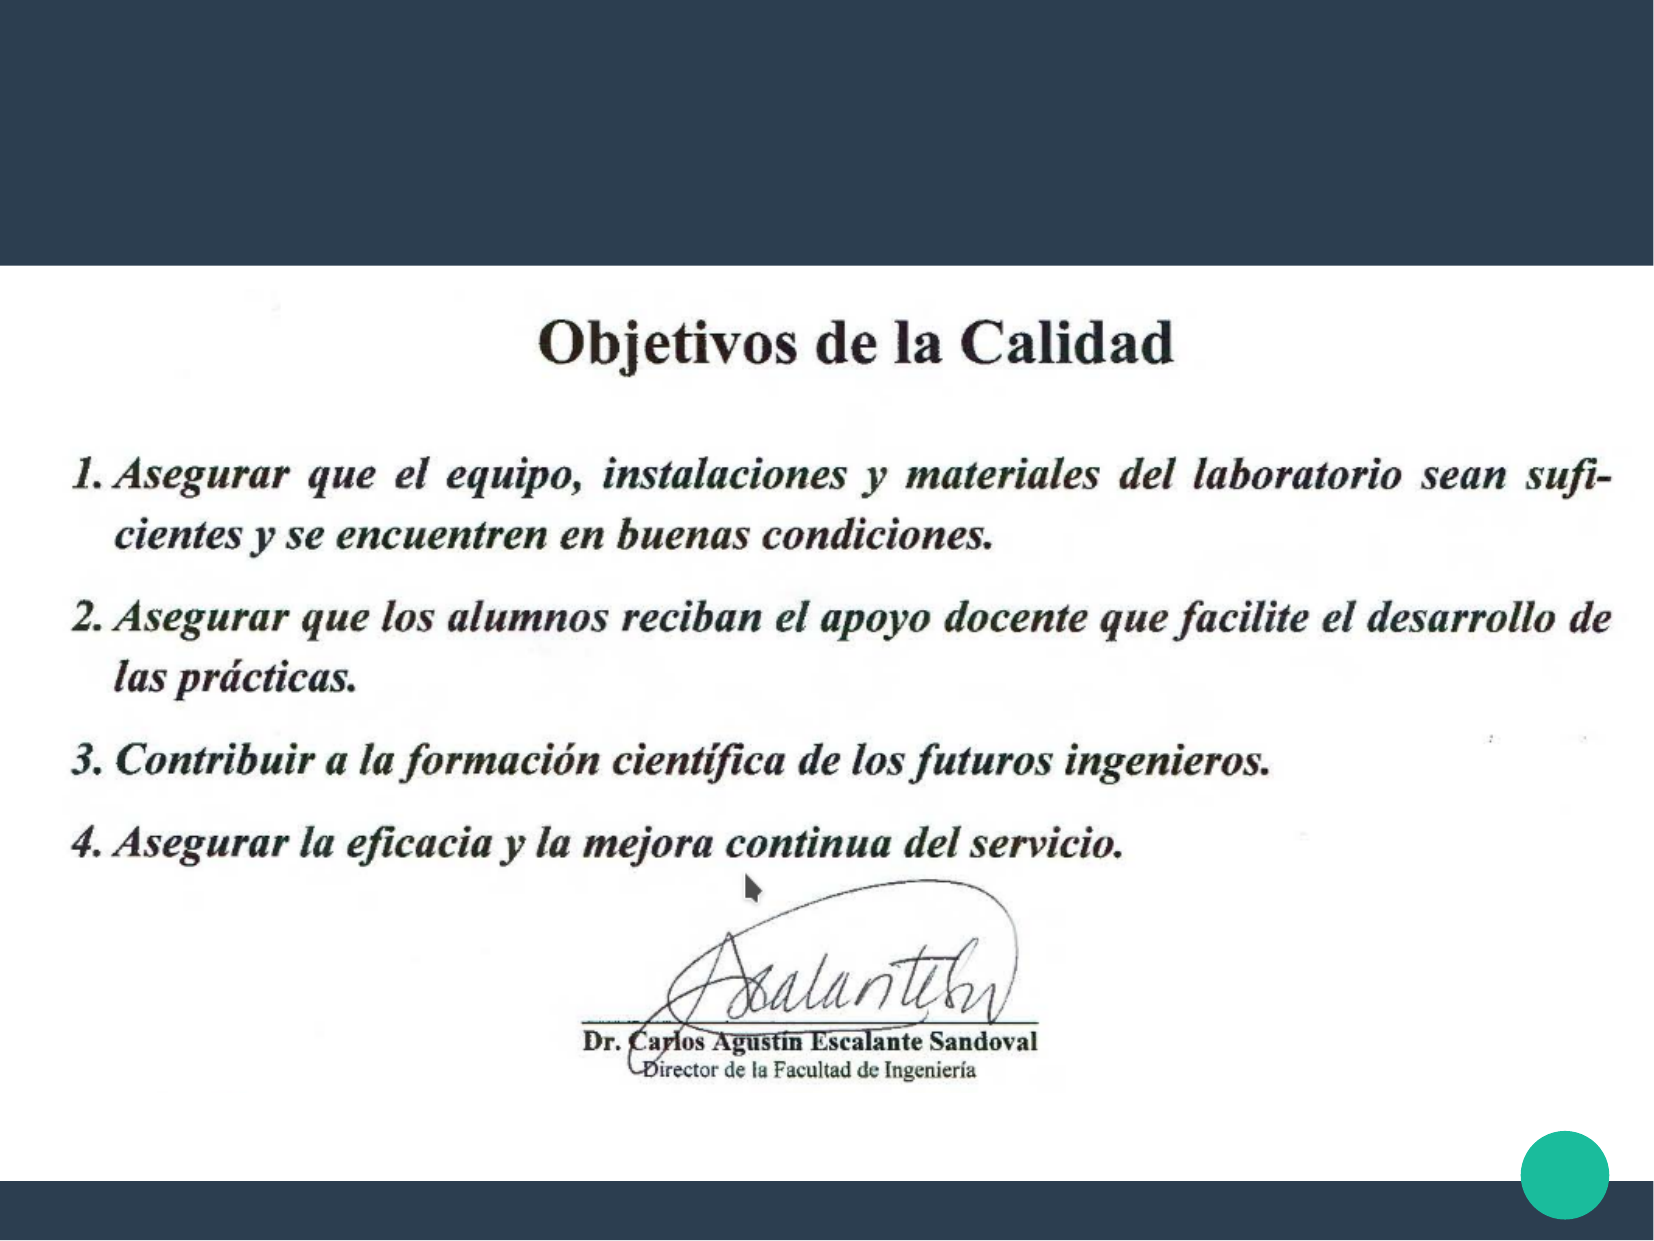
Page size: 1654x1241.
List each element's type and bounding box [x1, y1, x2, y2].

picture [43, 289, 1635, 1093]
